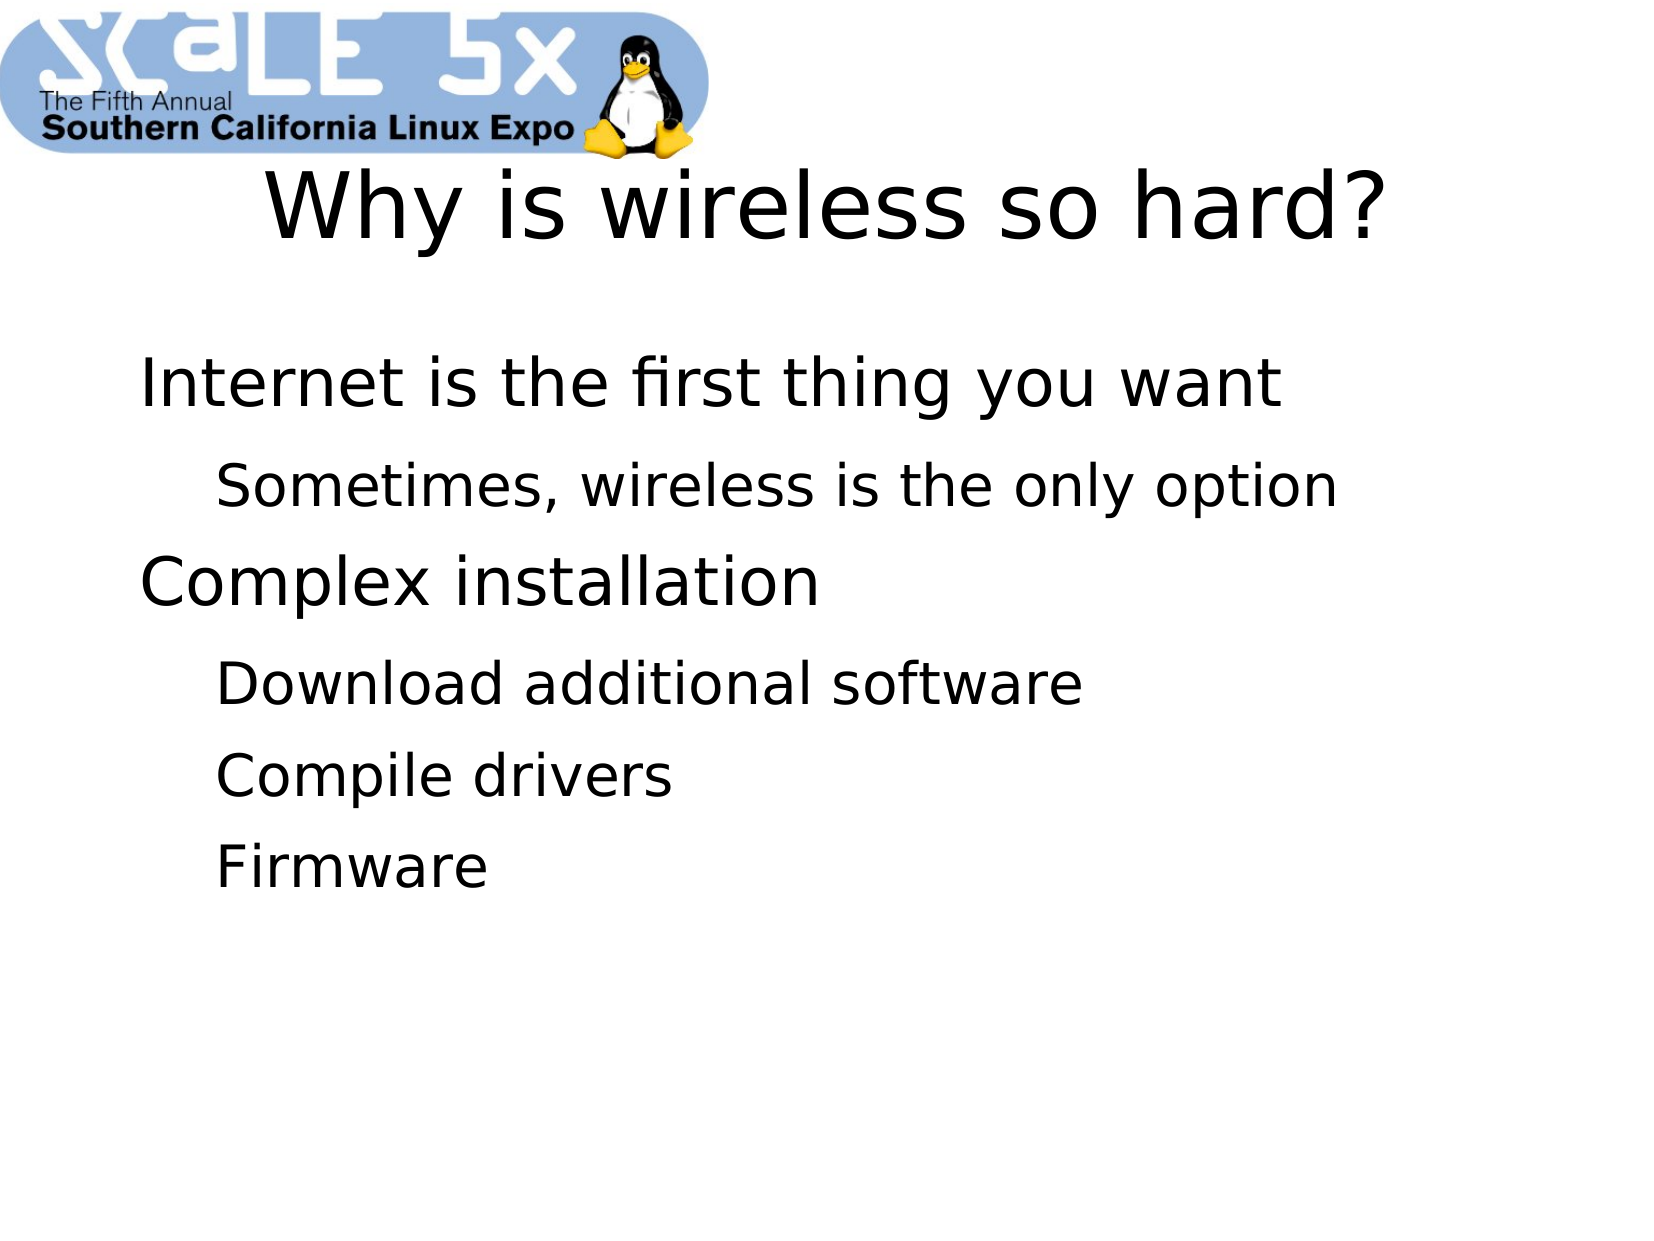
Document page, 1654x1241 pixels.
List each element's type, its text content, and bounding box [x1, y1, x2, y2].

title Why is wireless so hard? [121, 102, 1533, 311]
list Internet is the first thing you want Sometimes, wireless is the only option Complex installation Download additional software Compile drivers Firmware [121, 344, 1533, 1127]
picture [0, 3, 709, 159]
